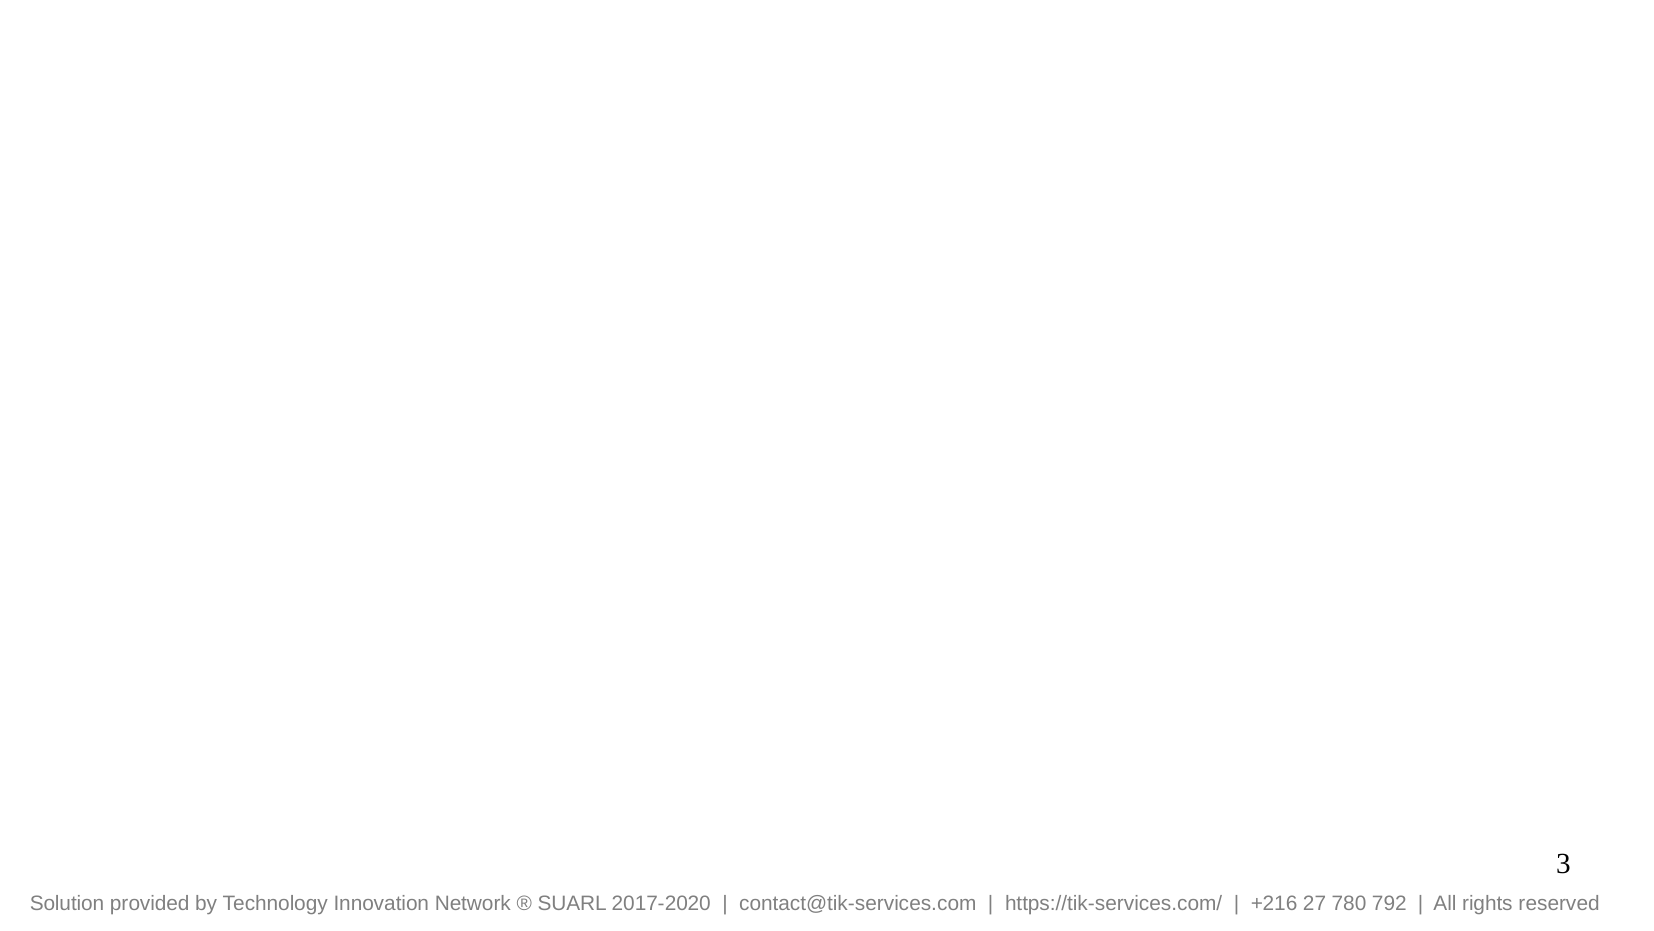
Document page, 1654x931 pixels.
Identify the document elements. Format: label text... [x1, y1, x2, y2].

text_box Solution provided by Technology Innovation Network ® SUARL 2017-2020 | contact@tik-services.com | https://tik-services.com/ | +216 27 780 792 | All rights reserved [15, 884, 1636, 923]
